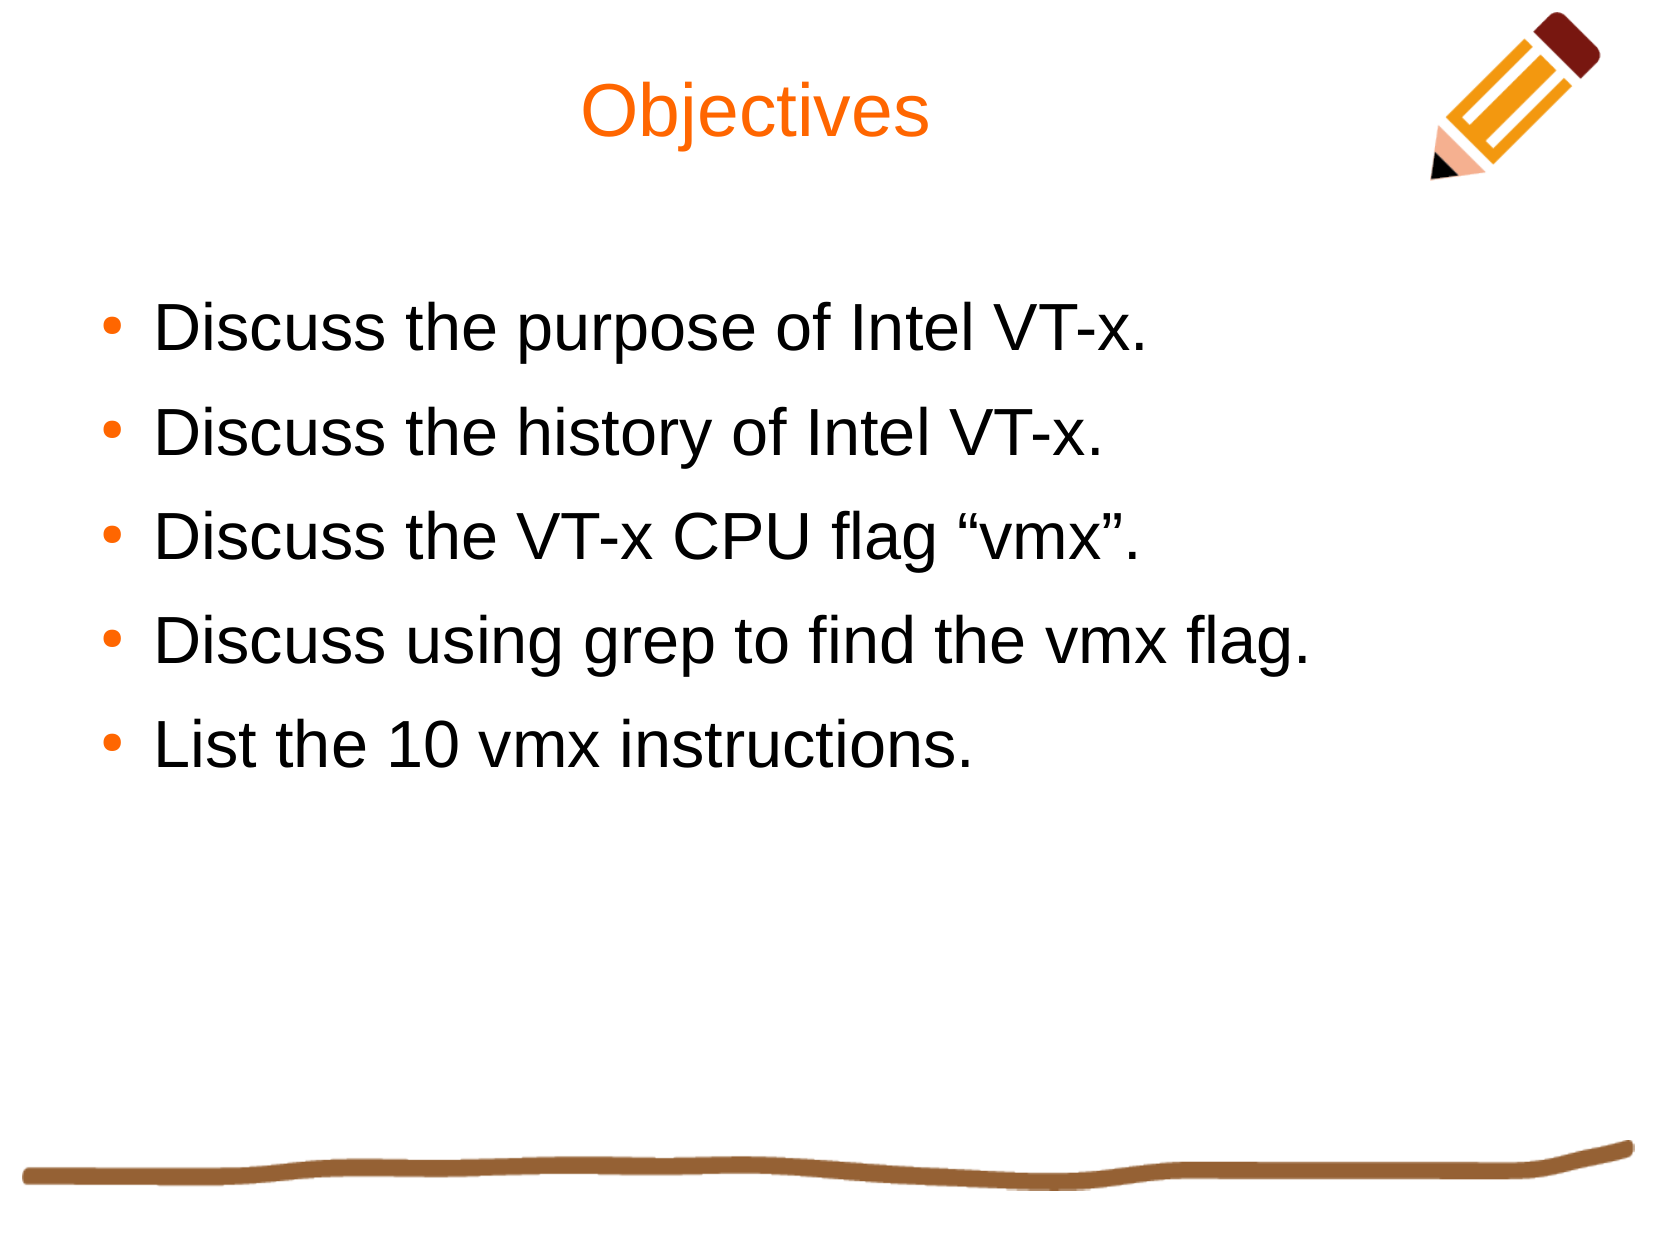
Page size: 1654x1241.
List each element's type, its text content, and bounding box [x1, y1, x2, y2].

picture [22, 1140, 1635, 1191]
title Objectives [82, 49, 1430, 172]
picture [1430, 12, 1601, 181]
list Discuss the purpose of Intel VT-x. Discuss the history of Intel VT-x. Discuss the VT-x CPU flag “vmx”. Discuss using grep to find the vmx flag. List the 10 vmx instructions. [82, 290, 1516, 1122]
